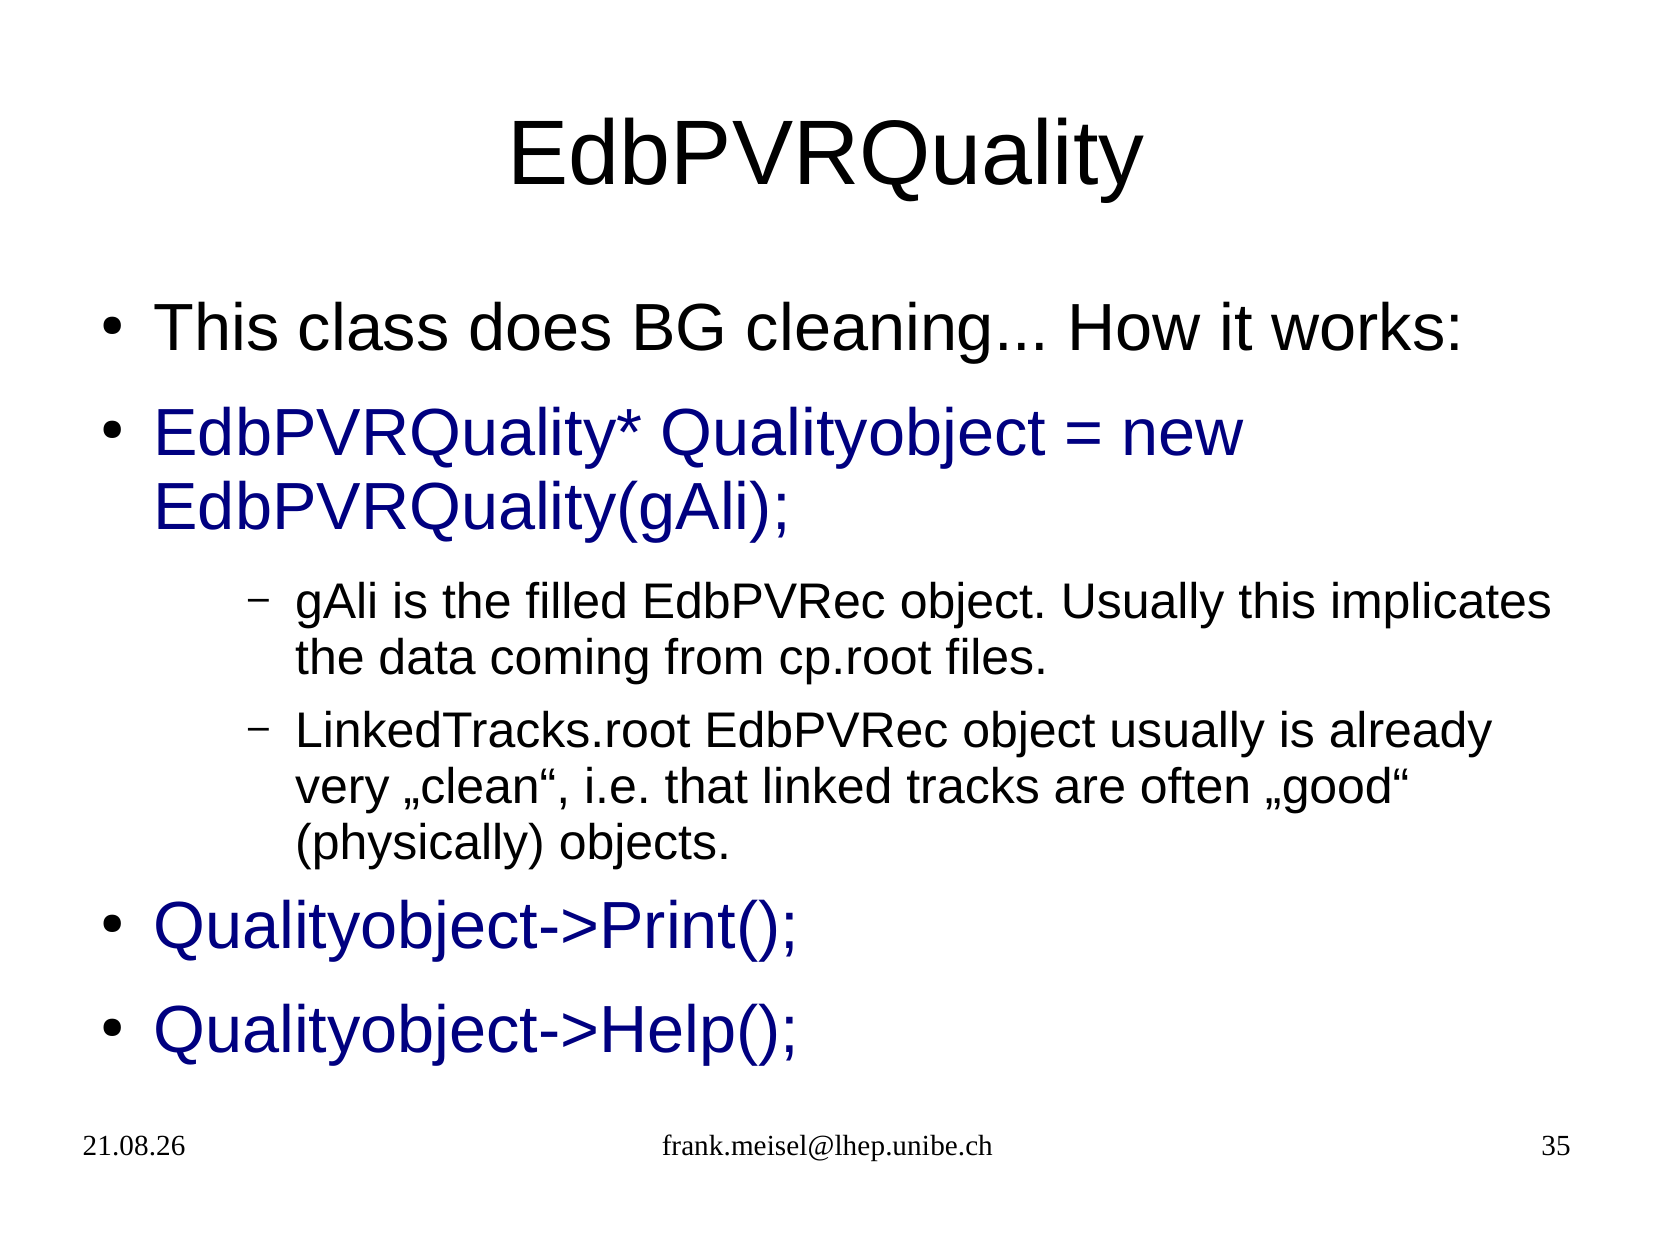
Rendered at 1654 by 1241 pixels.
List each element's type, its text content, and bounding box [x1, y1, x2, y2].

title EdbPVRQuality [82, 56, 1571, 250]
list This class does BG cleaning... How it works: EdbPVRQuality* Qualityobject = new EdbPVRQuality(gAli); gAli is the filled EdbPVRec object. Usually this implicates the data coming from cp.root files. LinkedTracks.root EdbPVRec object usually is already very „clean“, i.e. that linked tracks are often „good“ (physically) objects. Qualityobject->Print(); Qualityobject->Help(); [82, 290, 1571, 1109]
